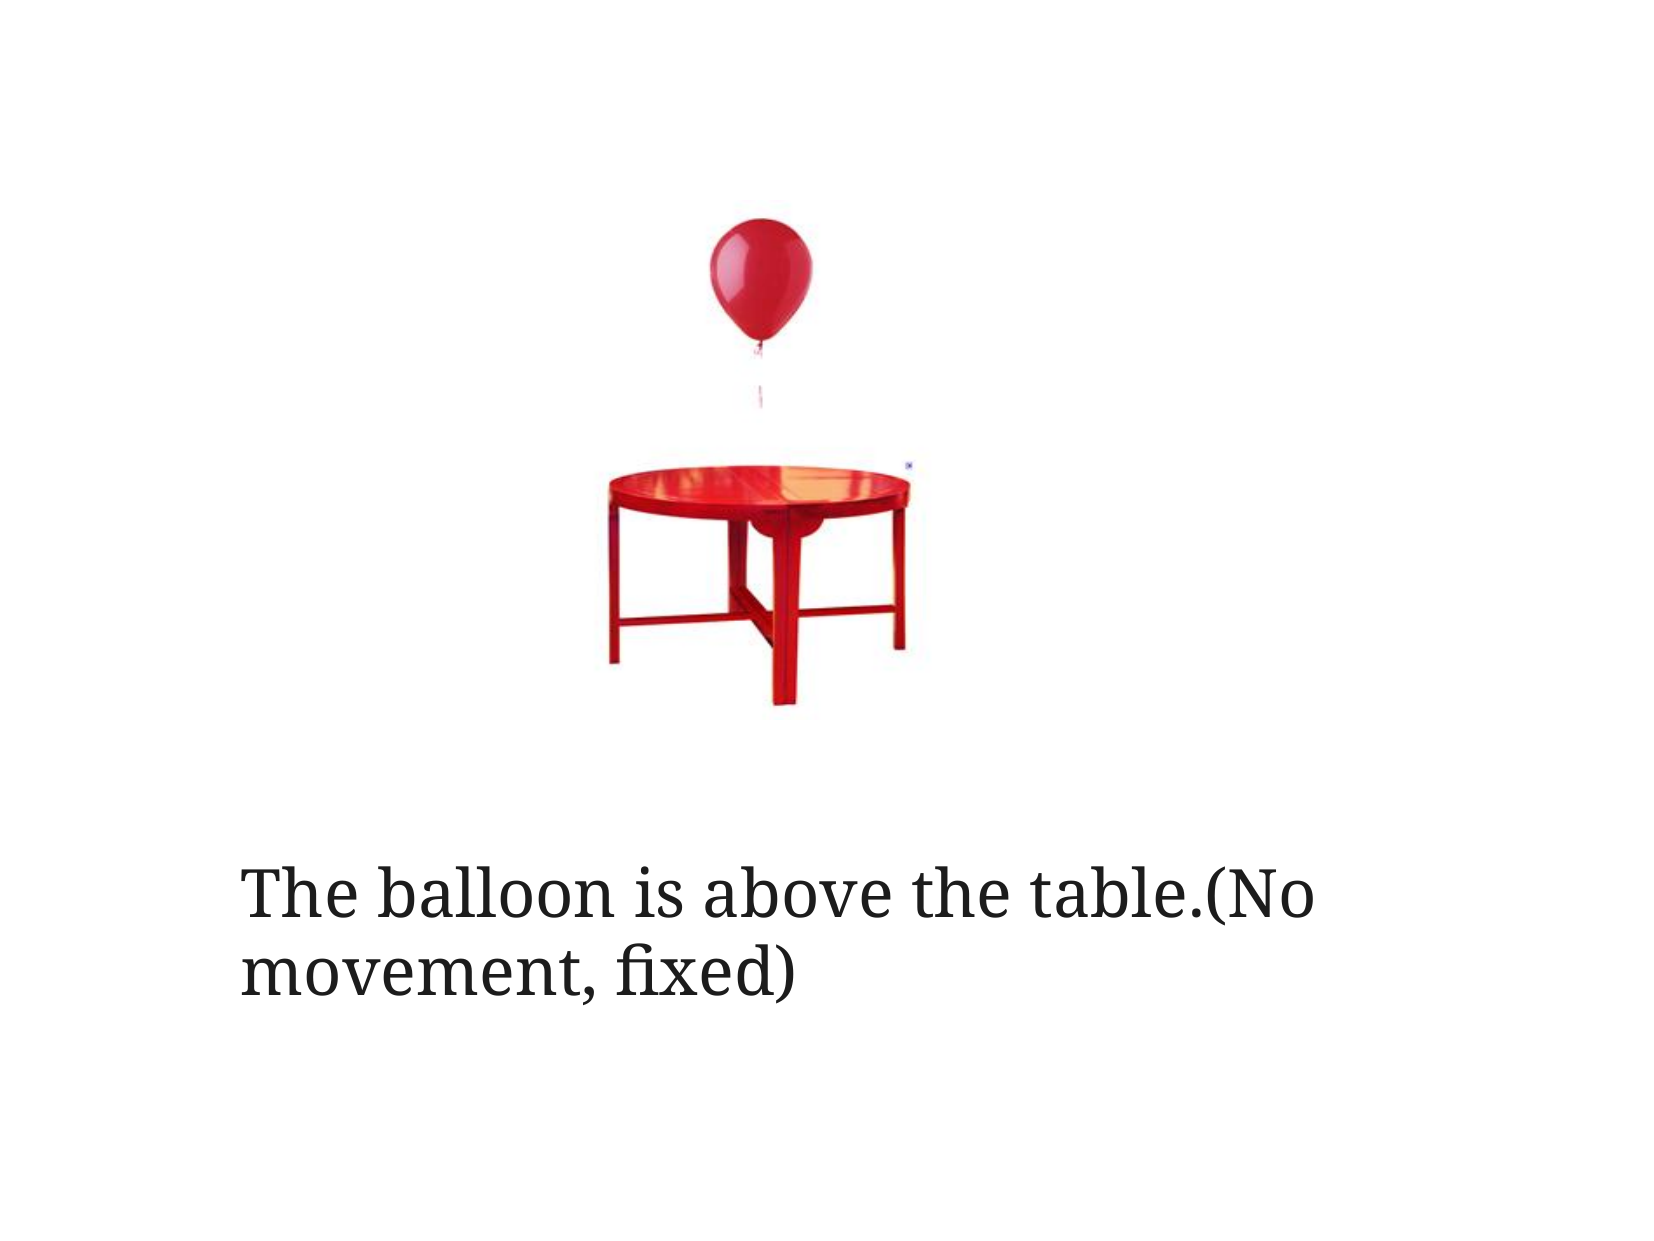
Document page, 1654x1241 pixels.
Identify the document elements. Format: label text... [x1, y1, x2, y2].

text_box The balloon is above the table.(No movement, fixed) [240, 850, 1350, 945]
picture [345, 200, 1125, 720]
